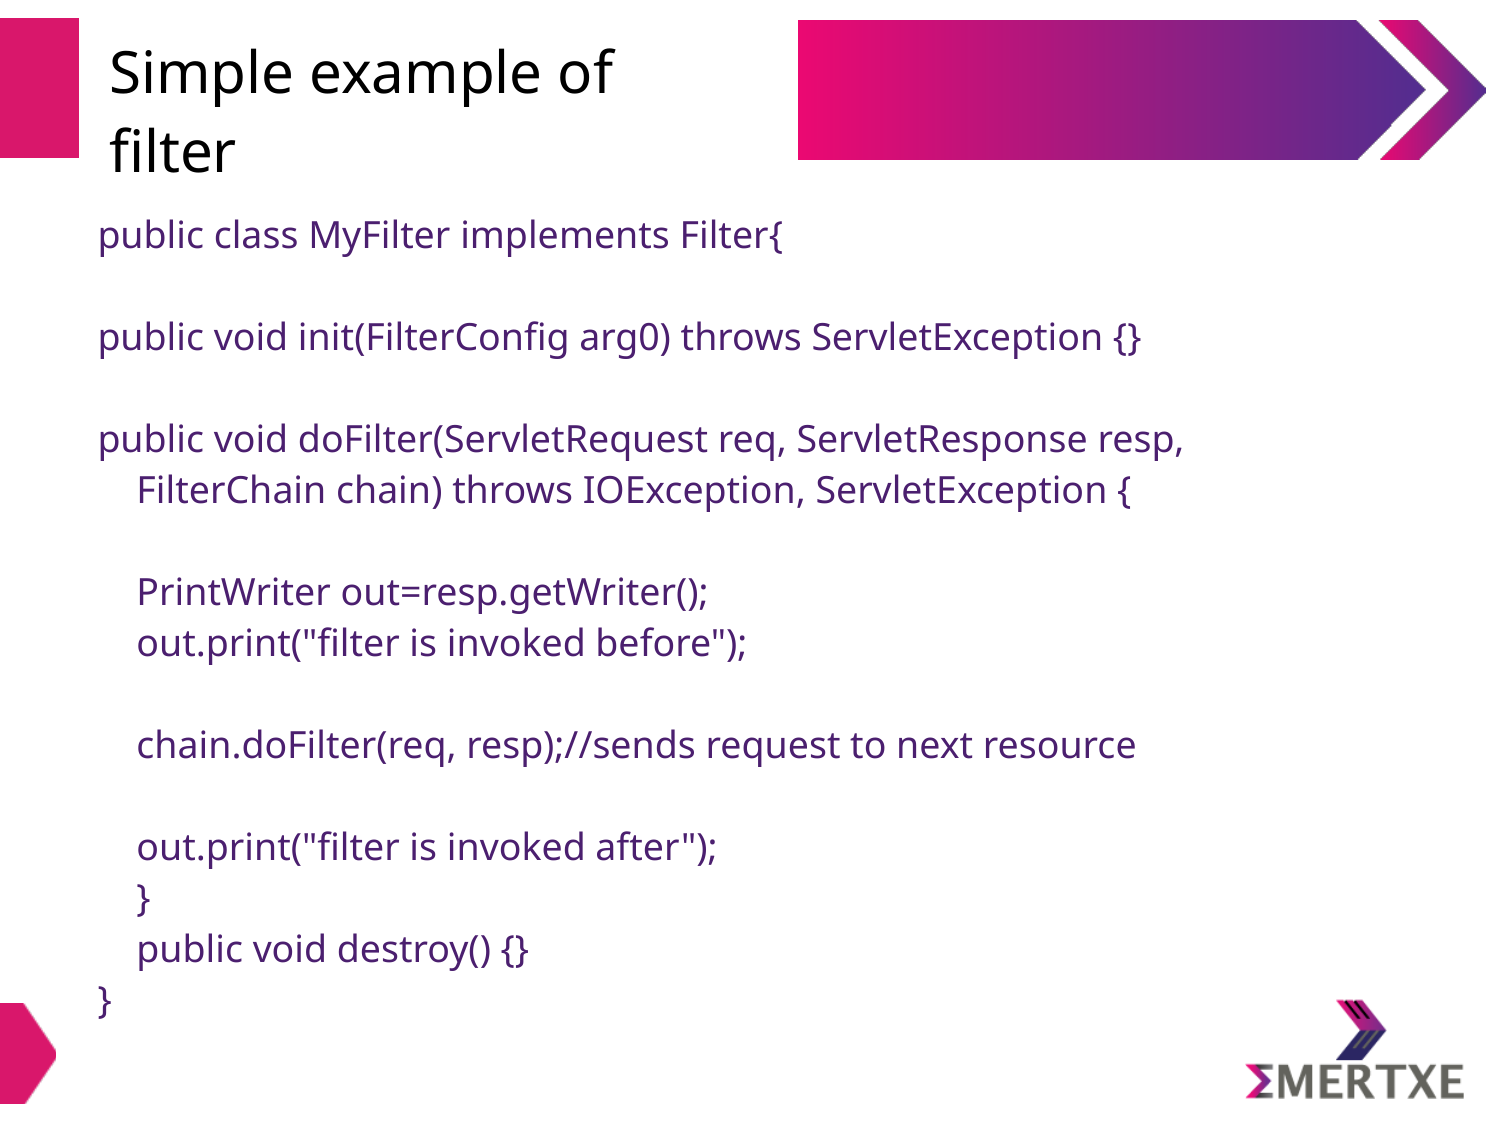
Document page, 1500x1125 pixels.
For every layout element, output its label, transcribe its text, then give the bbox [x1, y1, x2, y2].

text_box public class MyFilter implements Filter{ public void init(FilterConfig arg0) throws ServletException {} public void doFilter(ServletRequest req, ServletResponse resp, FilterChain chain) throws IOException, ServletException { PrintWriter out=resp.getWriter(); out.print("filter is invoked before"); chain.doFilter(req, resp);//sends request to next resource out.print("filter is invoked after"); } public void destroy() {} } [82, 200, 1406, 920]
picture [1245, 996, 1465, 1099]
picture [798, 20, 1486, 160]
text_box Simple example of filter [94, 23, 721, 175]
